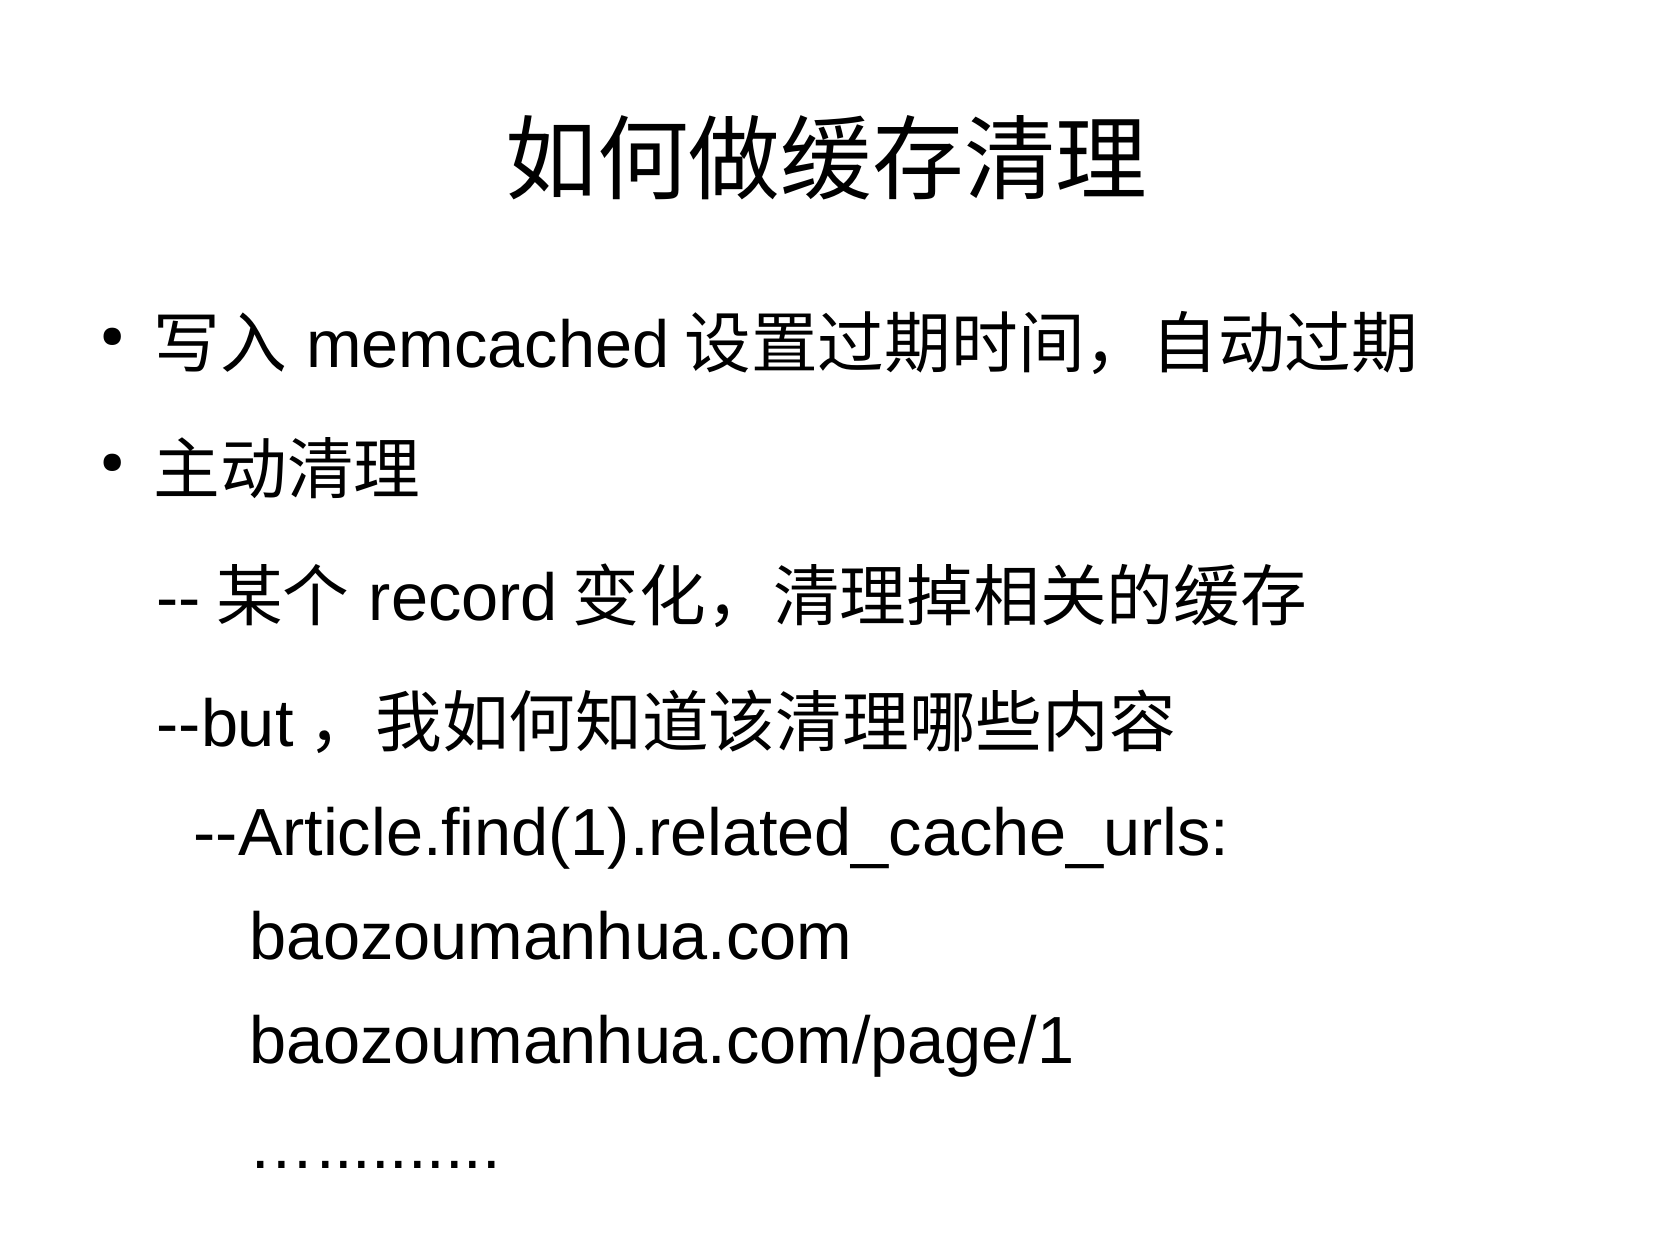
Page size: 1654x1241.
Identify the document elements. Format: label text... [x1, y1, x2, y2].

title 如何做缓存清理 [82, 49, 1571, 257]
list 写入memcached设置过期时间，自动过期 主动清理 --某个record变化，清理掉相关的缓存 --but，我如何知道该清理哪些内容 --Article.find(1).related_cache_urls: baozoumanhua.com baozoumanhua.com/page/1 ….......... [82, 290, 1571, 1152]
